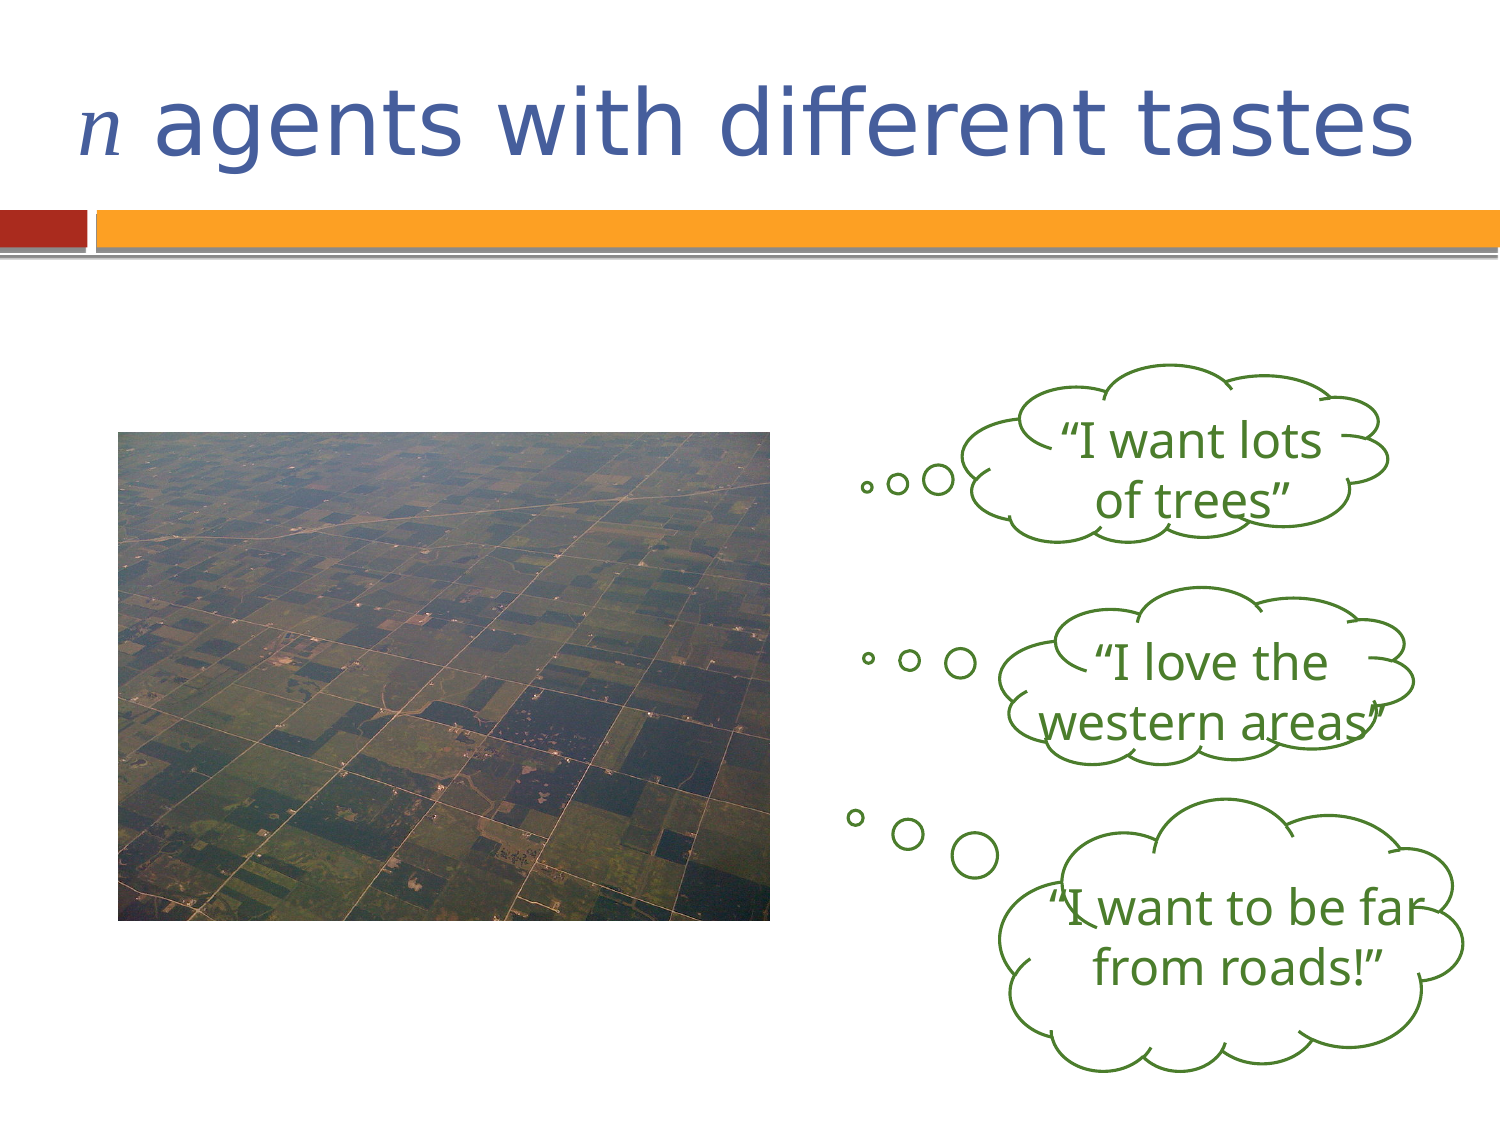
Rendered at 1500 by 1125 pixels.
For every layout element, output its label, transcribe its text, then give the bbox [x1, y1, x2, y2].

text_box [862, 482, 873, 493]
text_box [1029, 365, 1359, 401]
title n agents with different tastes [62, 37, 1462, 200]
text_box [999, 895, 1420, 1072]
text_box [888, 474, 908, 494]
text_box [1402, 664, 1414, 699]
text_box [1065, 587, 1384, 623]
text_box [1064, 799, 1447, 868]
text_box [945, 648, 976, 679]
text_box [892, 819, 924, 850]
text_box [1029, 537, 1086, 543]
text_box [863, 653, 874, 664]
text_box [952, 832, 998, 879]
text_box “I love the western areas” [1023, 623, 1402, 819]
text_box [1450, 917, 1463, 970]
text_box [848, 810, 864, 826]
text_box [1364, 403, 1388, 482]
text_box “I want to be far from roads!” [1025, 868, 1450, 1003]
text_box [1101, 537, 1155, 543]
text_box [899, 650, 920, 671]
text_box [923, 464, 954, 495]
text_box “I want lots of trees” [1021, 401, 1364, 537]
picture [118, 432, 770, 921]
text_box [962, 411, 1021, 533]
text_box [999, 649, 1023, 735]
